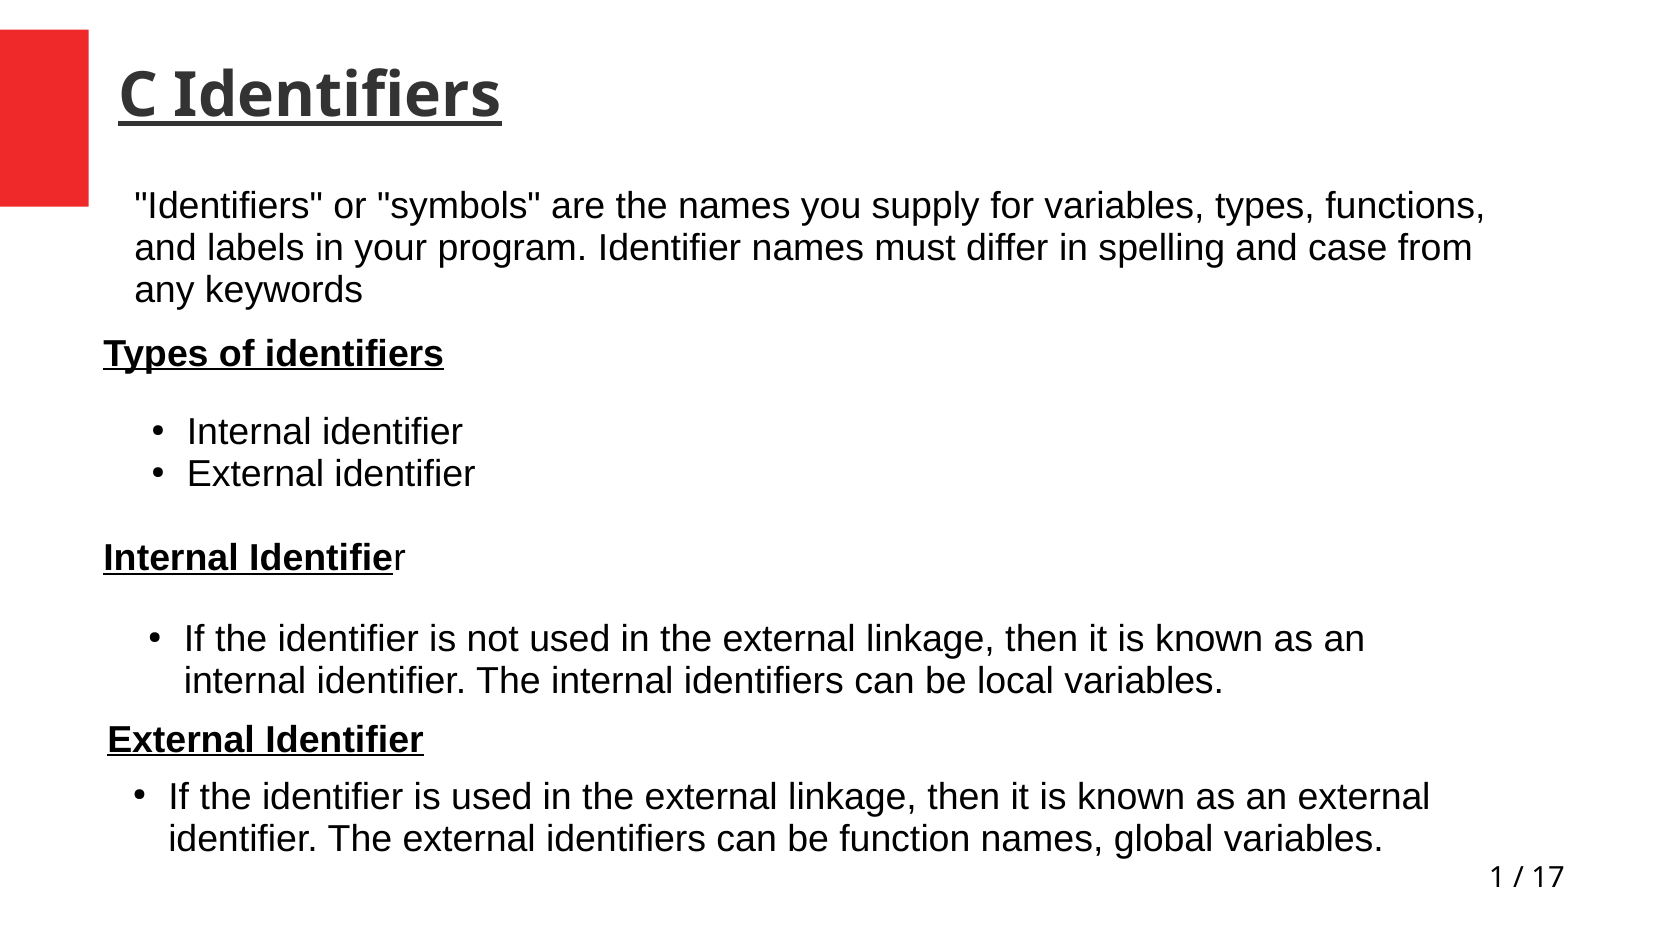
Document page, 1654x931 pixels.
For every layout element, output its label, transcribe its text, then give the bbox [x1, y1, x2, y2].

text_box Types of identifiers [88, 324, 608, 382]
text_box External Identifier [92, 710, 502, 768]
text_box "Identifiers" or "symbols" are the names you supply for variables, types, functions, and labels in your program. Identifier names must differ in spelling and case from any keywords [119, 177, 1506, 276]
text_box If the identifier is not used in the external linkage, then it is known as an internal identifier. The internal identifiers can be local variables. [133, 609, 1506, 739]
title C Identifiers [118, 37, 532, 148]
text_box If the identifier is used in the external linkage, then it is known as an external identifier. The external identifiers can be function names, global variables. [118, 767, 1477, 886]
text_box Internal identifier External identifier [136, 403, 739, 502]
text_box Internal Identifier [88, 529, 502, 589]
